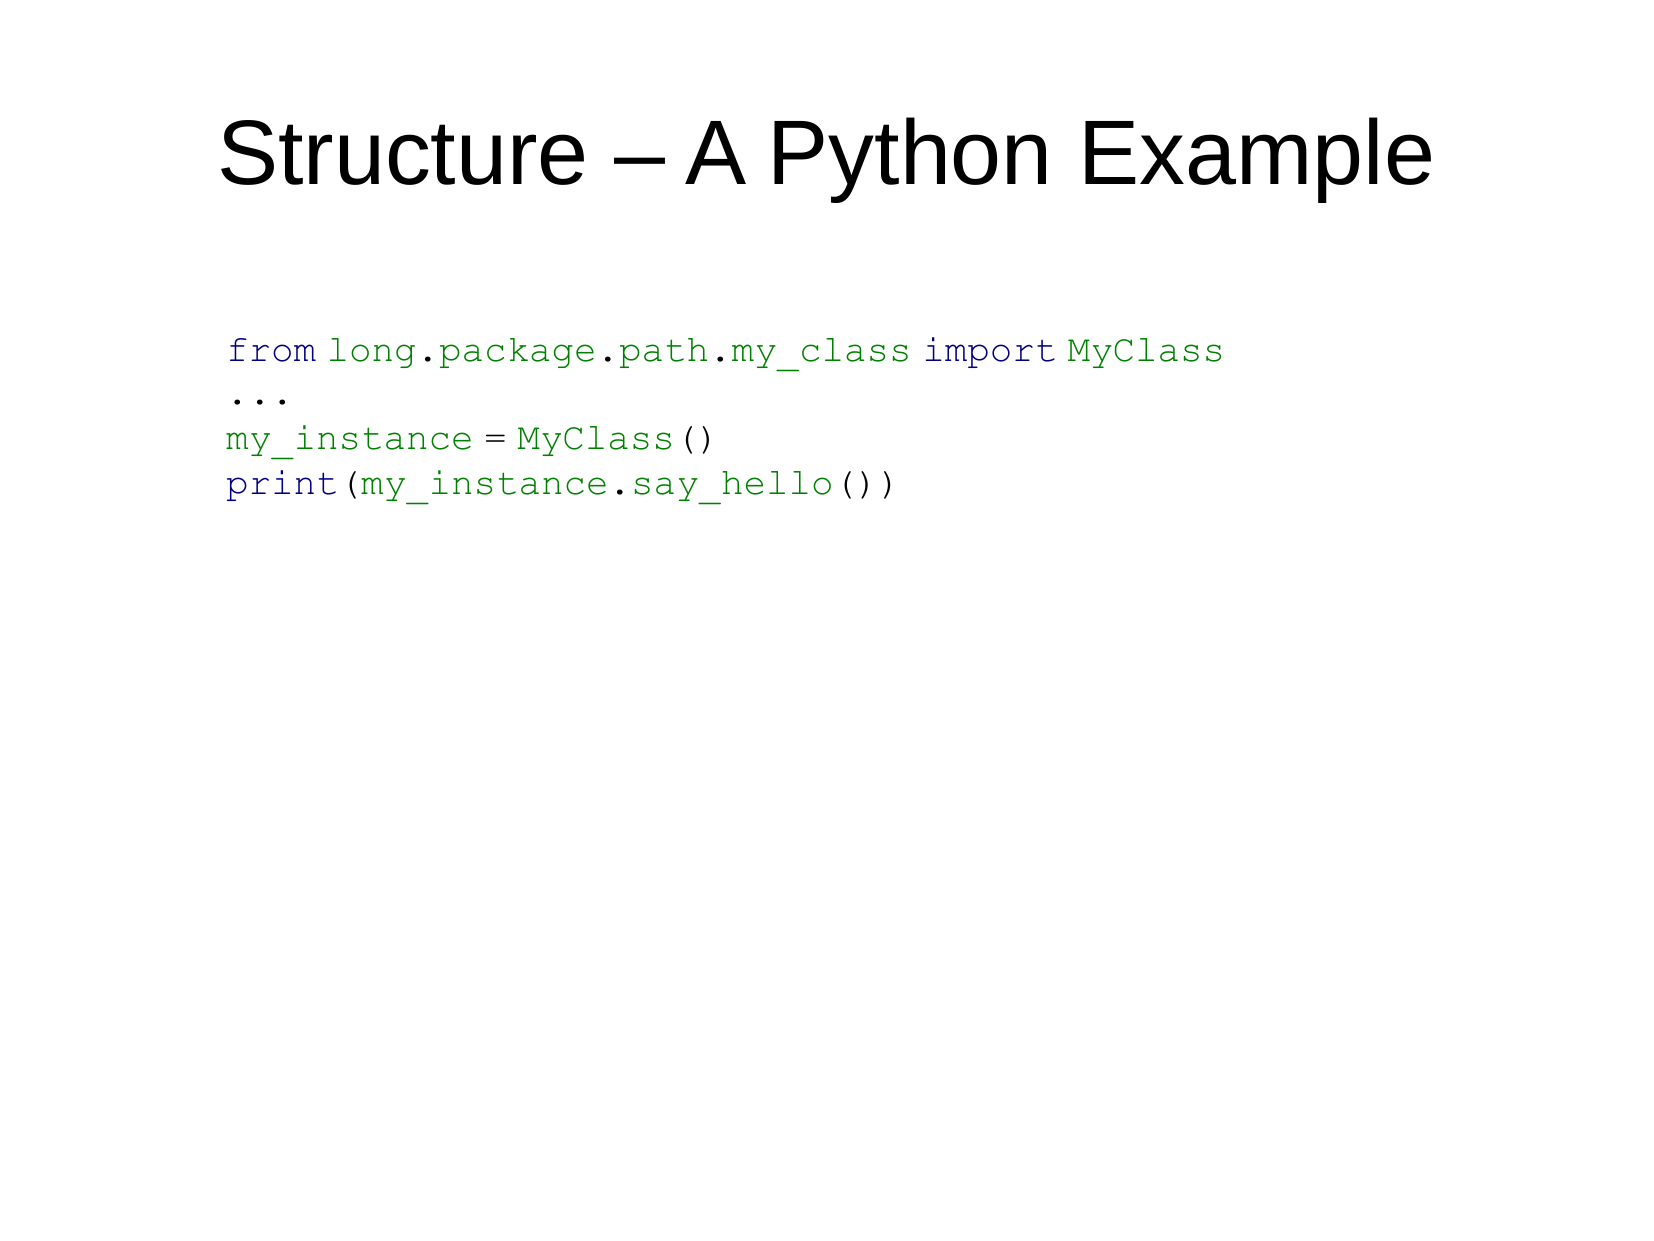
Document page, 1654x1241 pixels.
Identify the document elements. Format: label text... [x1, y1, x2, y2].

text_box from long.package.path.my_class import MyClass ... my_instance = MyClass() print(my_instance.say_hello()) [211, 320, 1241, 508]
title Structure – A Python Example [82, 49, 1571, 257]
